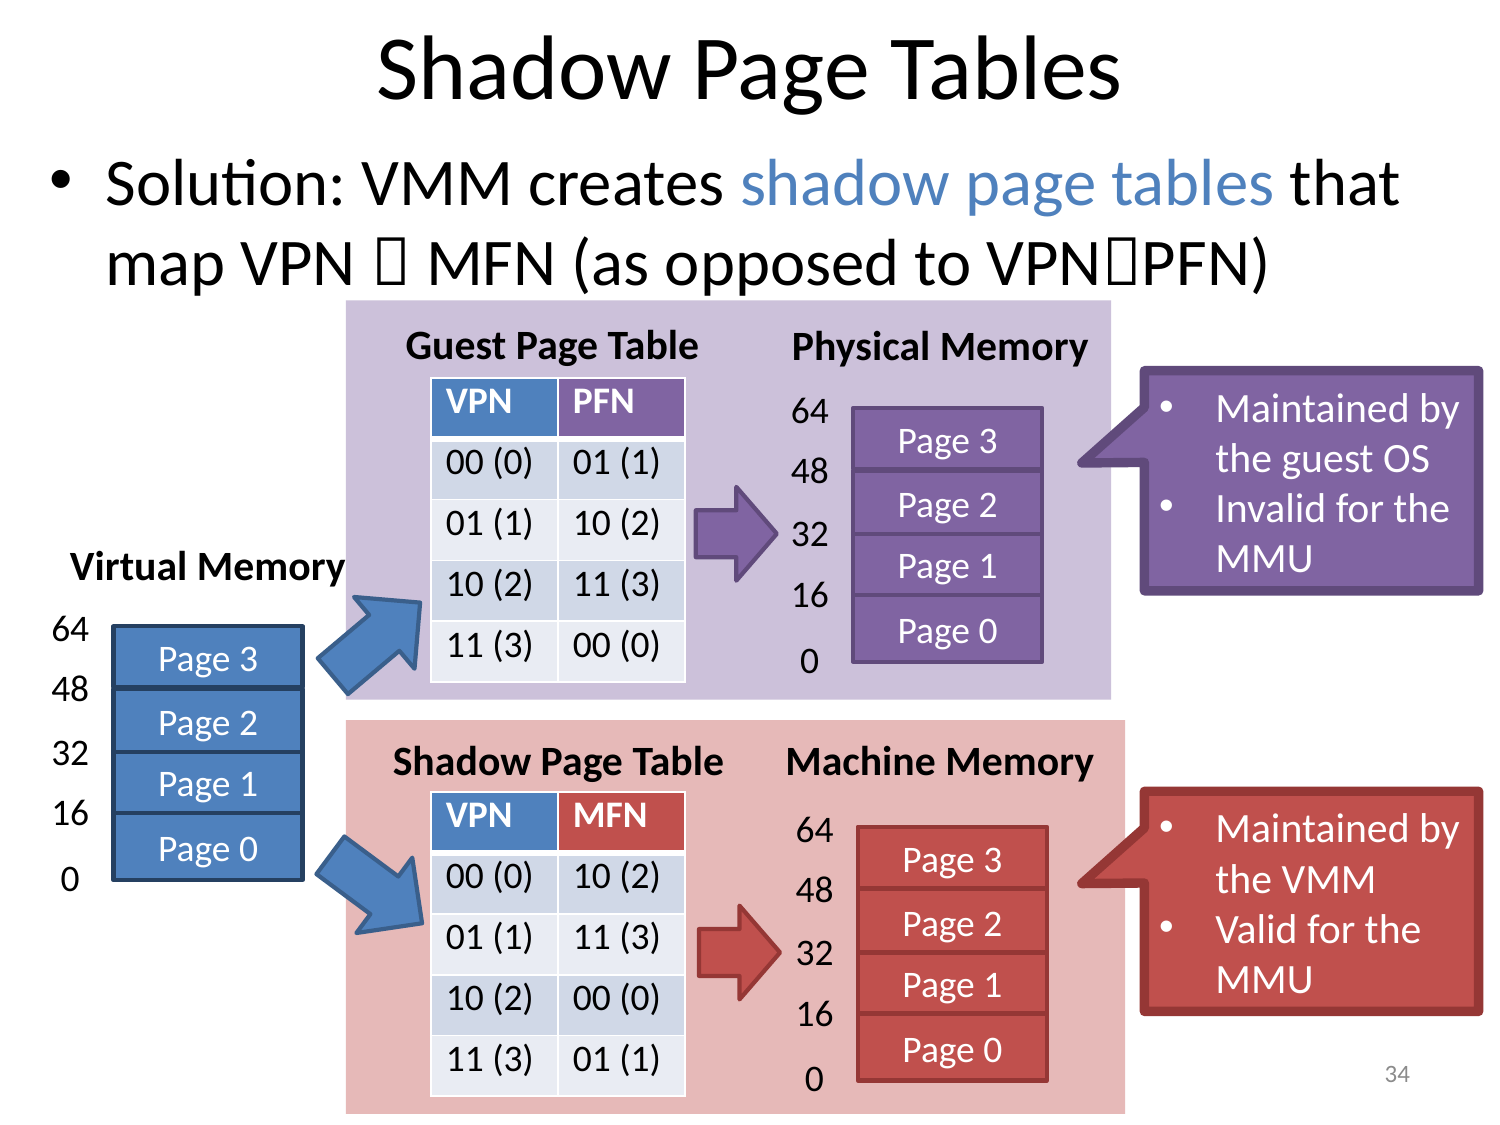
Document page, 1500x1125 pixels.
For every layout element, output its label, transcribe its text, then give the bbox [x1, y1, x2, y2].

text_box 32 [780, 920, 849, 981]
text_box 48 [775, 438, 844, 499]
text_box 0 [789, 1046, 839, 1107]
text_box Virtual Memory [55, 531, 361, 597]
text_box Page 3 [113, 626, 303, 688]
text_box Page 1 [853, 534, 1043, 595]
table_cell 11 (3) [432, 622, 557, 681]
table_cell 01 (1) [432, 500, 557, 560]
table_cell 10 (2) [559, 500, 684, 560]
text_box Physical Memory [777, 310, 1104, 376]
text_box Maintained by the VMM Valid for the MMU [1081, 791, 1479, 1012]
text_box Machine Memory [770, 726, 1110, 792]
text_box Page 3 [853, 407, 1043, 469]
text_box Page 2 [857, 889, 1047, 953]
table_cell 00 (0) [432, 442, 557, 499]
text_box [317, 336, 1112, 700]
text_box Page 1 [113, 753, 303, 814]
text_box 0 [785, 628, 834, 688]
text_box 32 [36, 720, 104, 781]
text_box Page 0 [857, 1014, 1047, 1081]
table_cell 10 (2) [559, 856, 684, 913]
title Shadow Page Tables [75, 0, 1425, 127]
text_box 16 [36, 781, 104, 841]
text_box Page 0 [853, 595, 1043, 662]
table_header VPN [432, 793, 557, 850]
text_box 48 [780, 857, 849, 918]
list Solution: VMM creates shadow page tables that map VPN  MFN (as opposed to VPNPFN) [34, 130, 1467, 336]
text_box 48 [36, 656, 104, 717]
table_header PFN [559, 379, 684, 436]
table_cell 11 (3) [559, 915, 684, 974]
text_box Page 0 [113, 814, 303, 881]
text_box [316, 720, 1126, 1114]
text_box Page 2 [113, 688, 303, 753]
text_box Guest Page Table [390, 310, 715, 376]
text_box 64 [780, 797, 849, 857]
text_box 16 [775, 562, 844, 623]
table_cell 00 (0) [559, 976, 684, 1035]
text_box Shadow Page Table [378, 726, 740, 792]
text_box 64 [775, 378, 844, 438]
table_cell 11 (3) [559, 561, 684, 620]
table_cell 10 (2) [432, 561, 557, 620]
text_box 64 [36, 597, 104, 656]
text_box Maintained by the guest OS Invalid for the MMU [1081, 370, 1479, 591]
table_cell 01 (1) [559, 1036, 684, 1095]
slide_number <number> [1074, 1042, 1425, 1103]
text_box 32 [775, 501, 844, 562]
text_box Page 1 [857, 953, 1047, 1014]
table_cell 00 (0) [432, 856, 557, 913]
text_box Page 3 [857, 826, 1047, 888]
table_cell 00 (0) [559, 622, 684, 681]
text_box 0 [45, 846, 95, 907]
table_header VPN [432, 379, 557, 436]
text_box 16 [780, 981, 849, 1042]
text_box Page 2 [853, 470, 1043, 534]
table_cell 01 (1) [432, 915, 557, 974]
table_cell 10 (2) [432, 976, 557, 1035]
table_header MFN [559, 793, 684, 850]
table_cell 01 (1) [559, 442, 684, 499]
table_cell 11 (3) [432, 1036, 557, 1095]
